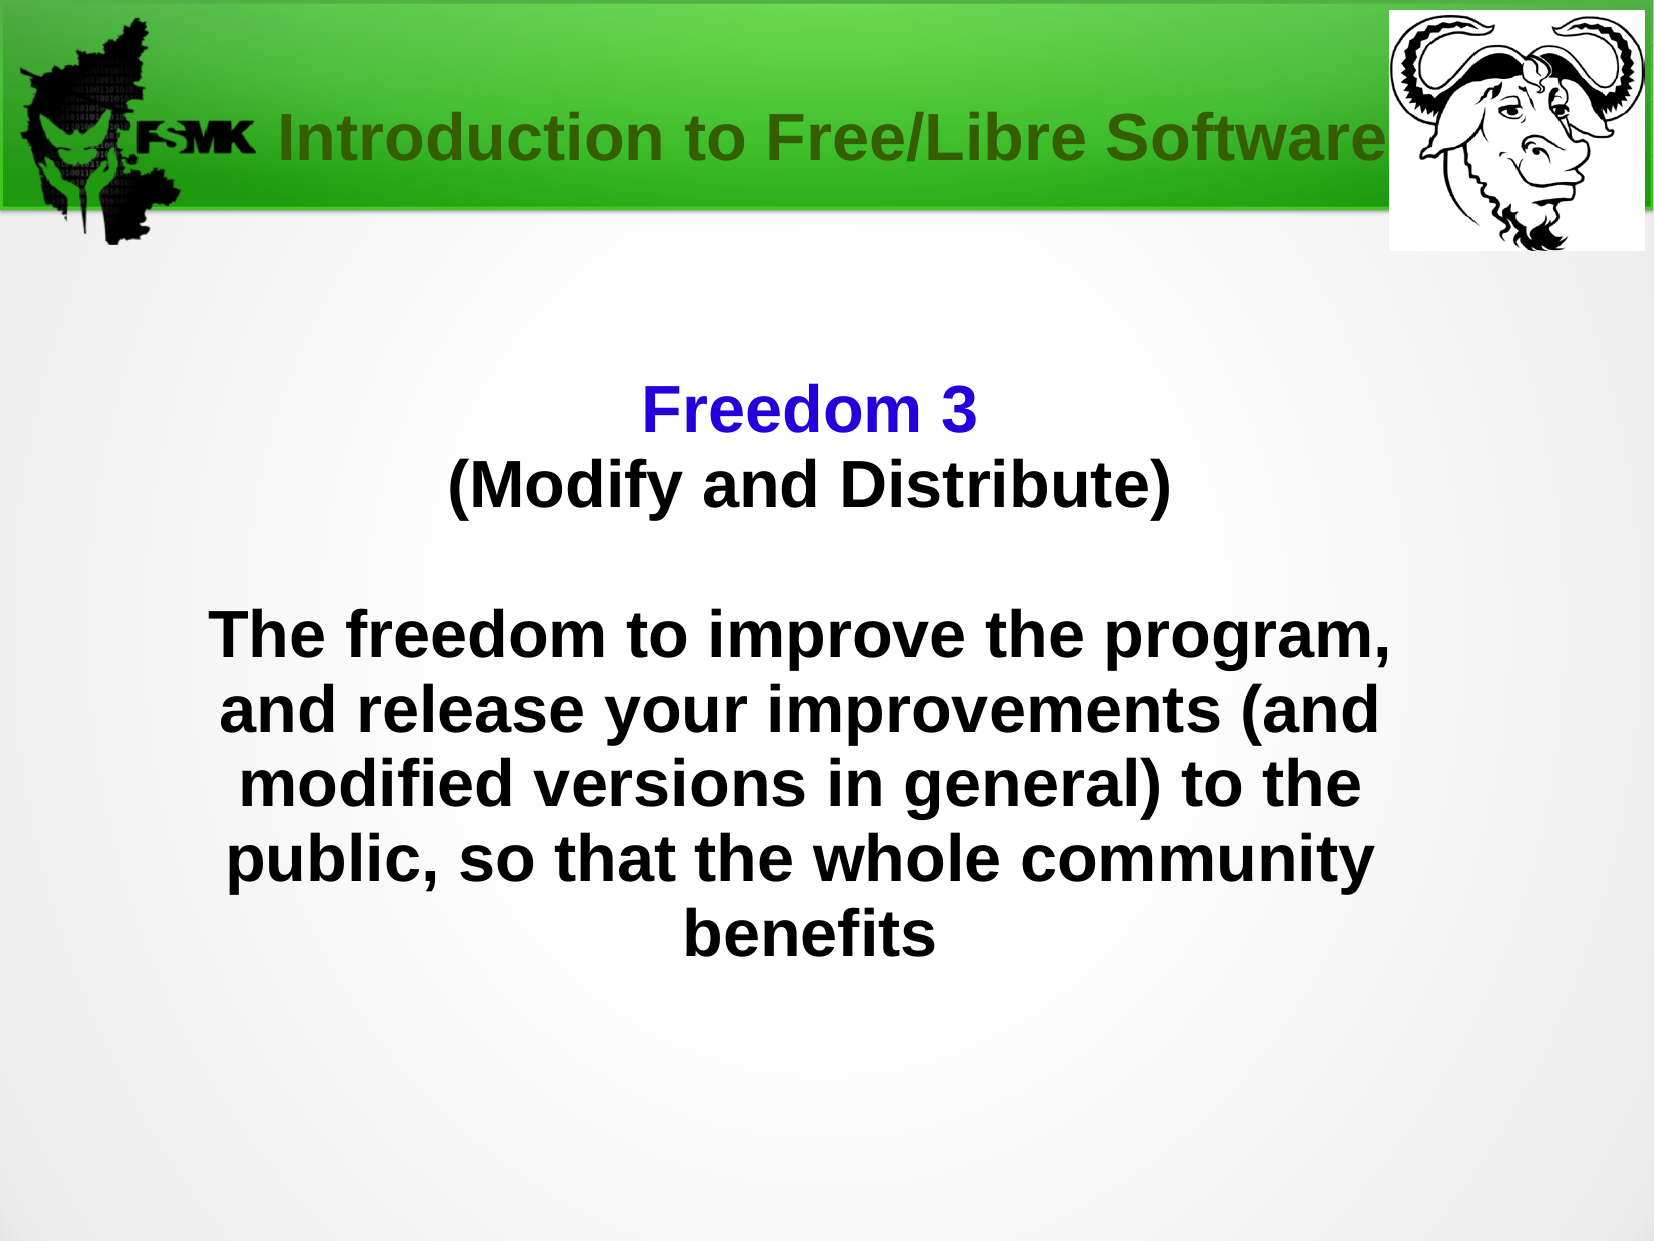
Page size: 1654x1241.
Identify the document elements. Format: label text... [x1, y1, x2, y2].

picture [1389, 10, 1645, 251]
picture [3, 2, 274, 259]
title Introduction to Free/Libre Software [274, 42, 1389, 233]
text_box Freedom 3 (Modify and Distribute) The freedom to improve the program, and release your improvements (and modified versions in general) to the public, so that the whole community benefits [82, 297, 1538, 1121]
